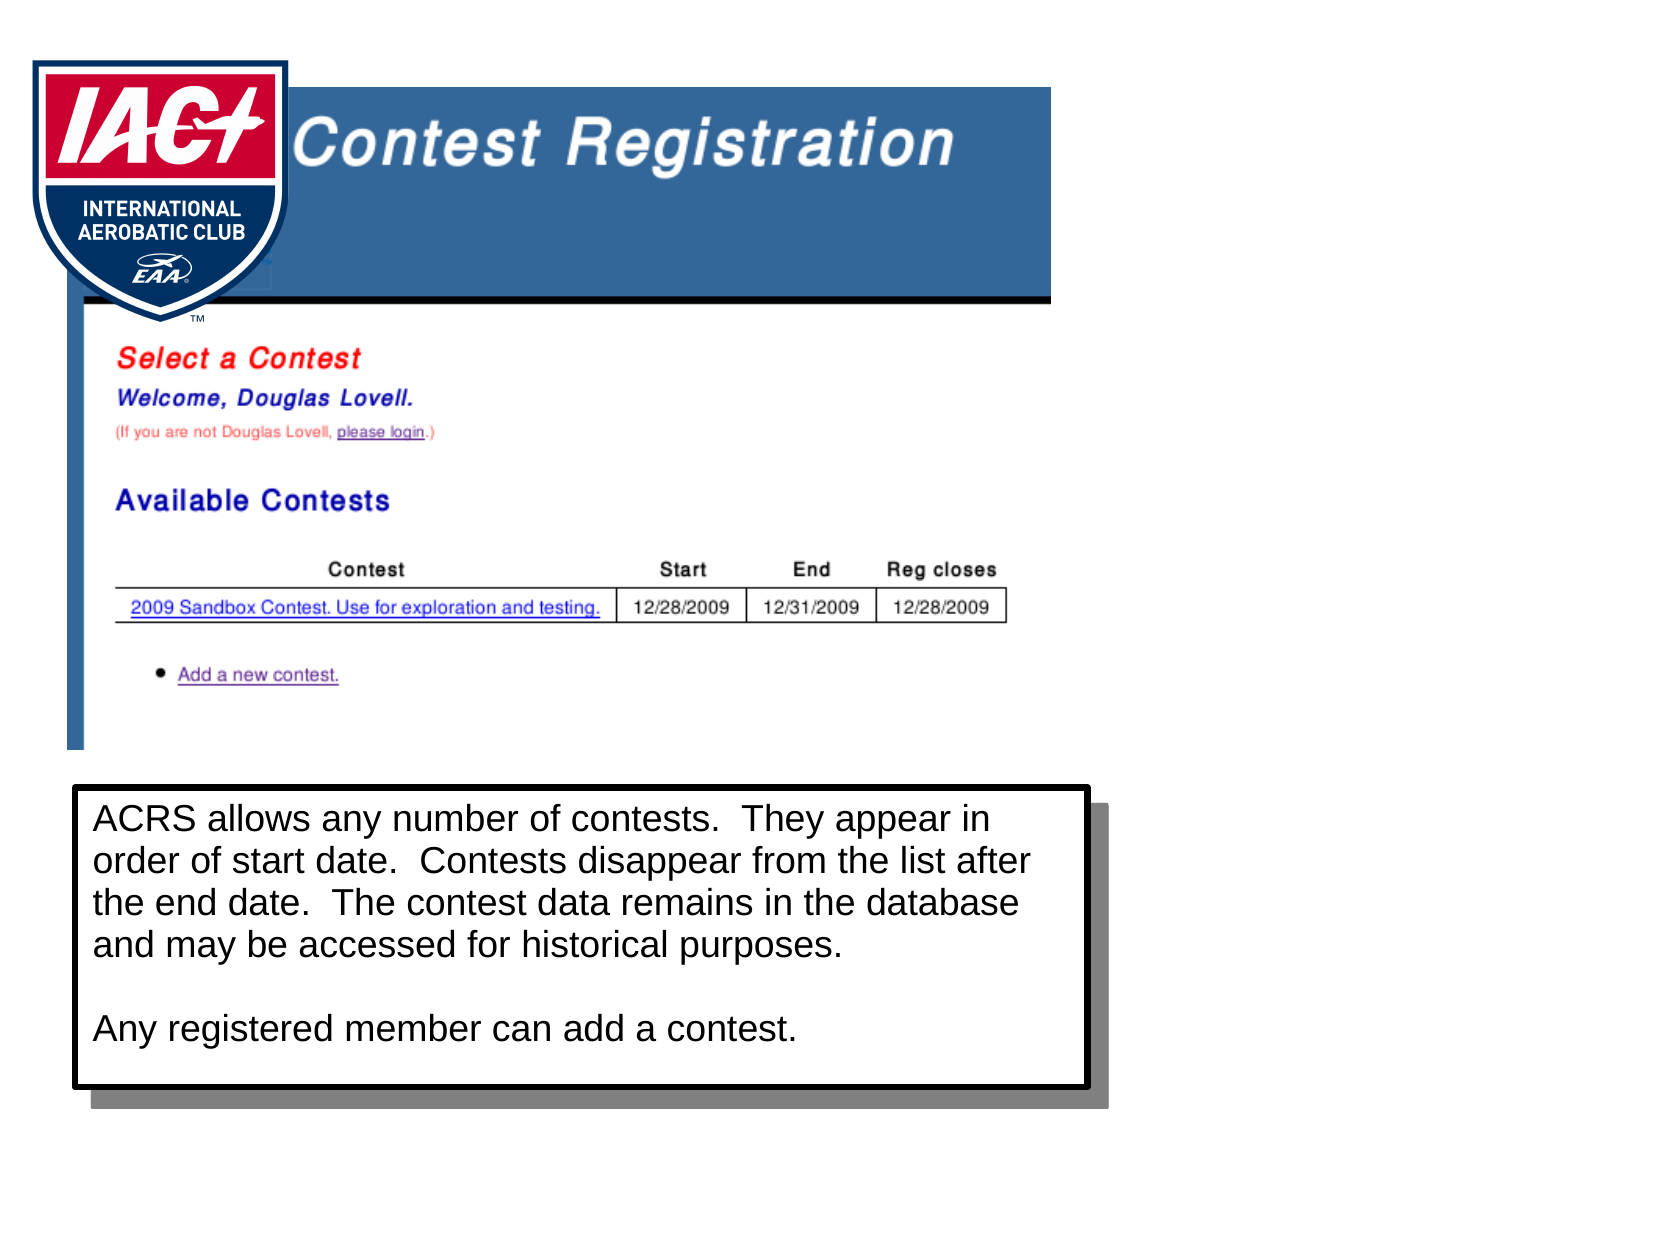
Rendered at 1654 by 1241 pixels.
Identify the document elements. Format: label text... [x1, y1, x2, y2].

picture [31, 59, 1051, 751]
text_box ACRS allows any number of contests. They appear in order of start date. Contests disappear from the list after the end date. The contest data remains in the database and may be accessed for historical purposes. Any registered member can add a contest. [75, 787, 1088, 1088]
